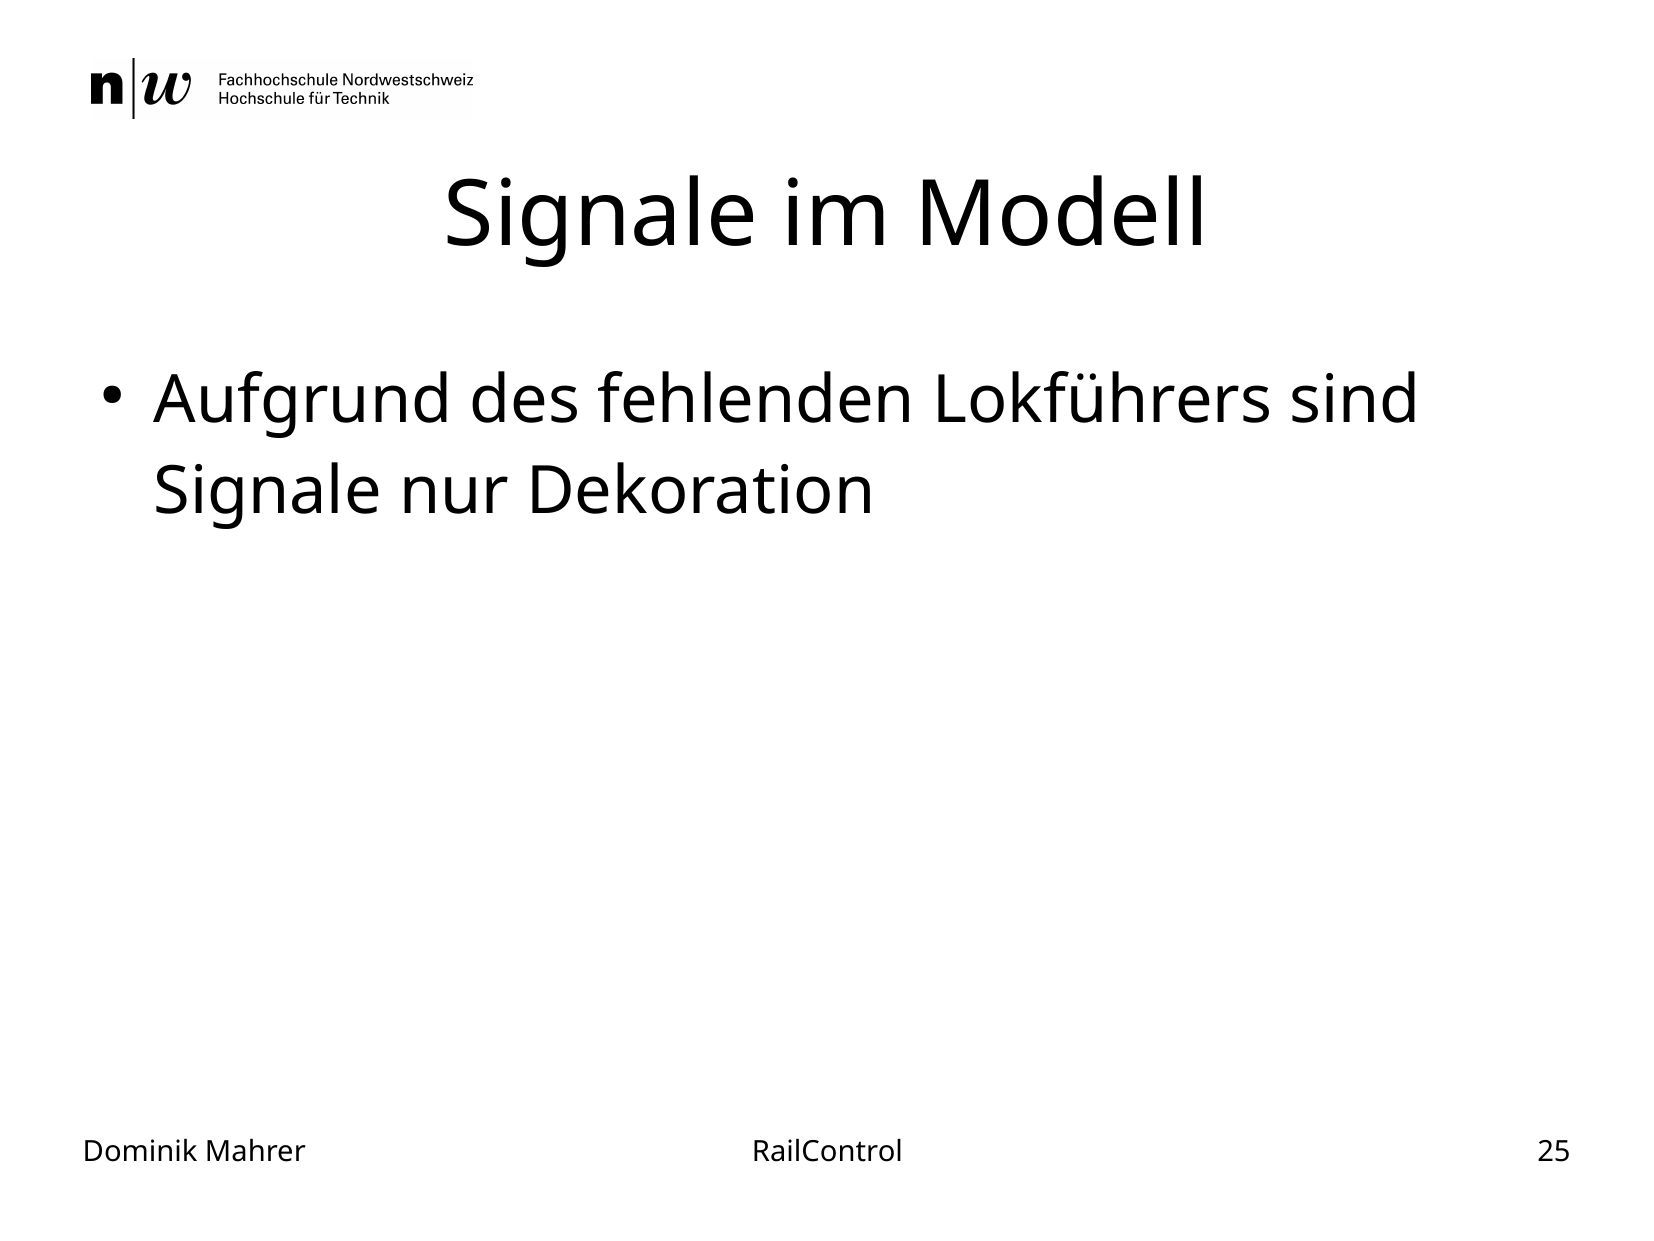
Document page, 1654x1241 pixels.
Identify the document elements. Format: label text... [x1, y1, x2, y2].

list Aufgrund des fehlenden Lokführers sind Signale nur Dekoration [82, 351, 1571, 1063]
title Signale im Modell [82, 153, 1571, 267]
picture [91, 58, 473, 119]
